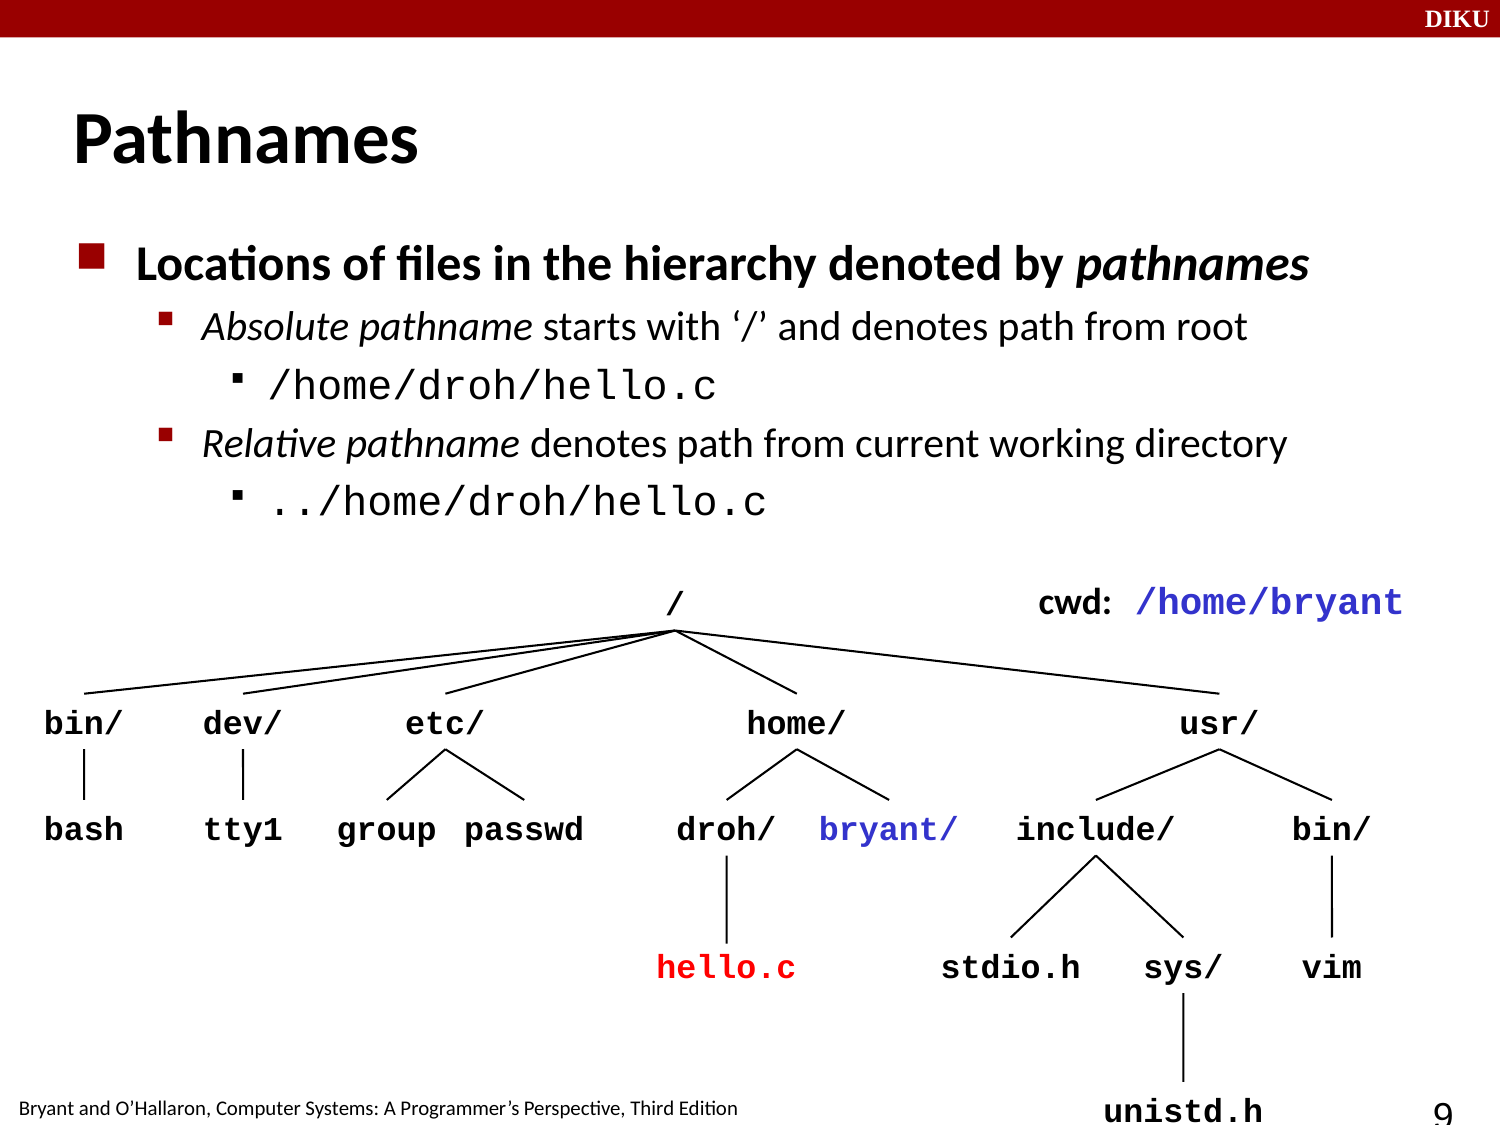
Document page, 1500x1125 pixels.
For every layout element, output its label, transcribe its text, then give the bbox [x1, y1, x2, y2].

text_box droh/ [661, 800, 792, 855]
text_box tty1 [188, 800, 298, 855]
text_box cwd: /home/bryant [1023, 569, 1420, 630]
text_box include/ [1000, 800, 1191, 855]
text_box usr/ [1164, 693, 1275, 749]
text_box dev/ [188, 693, 298, 749]
text_box passwd [449, 800, 599, 855]
text_box Locations of files in the hierarchy denoted by pathnames Absolute pathname starts with ‘/’ and denotes path from root /home/droh/hello.c Relative pathname denotes path from current working directory ../home/droh/hello.c [65, 223, 1463, 538]
text_box bryant/ [804, 800, 974, 855]
text_box etc/ [390, 693, 501, 749]
text_box stdio.h [925, 937, 1096, 993]
text_box unistd.h [1088, 1081, 1279, 1125]
text_box vim [1287, 937, 1377, 993]
text_box group [321, 800, 449, 855]
text_box bin/ [29, 693, 139, 749]
text_box hello.c [641, 937, 812, 993]
text_box / [650, 575, 700, 630]
text_box Pathnames [58, 71, 1304, 197]
text_box bin/ [1277, 800, 1387, 855]
text_box sys/ [1128, 937, 1239, 993]
text_box bash [29, 800, 139, 855]
text_box home/ [731, 693, 862, 749]
